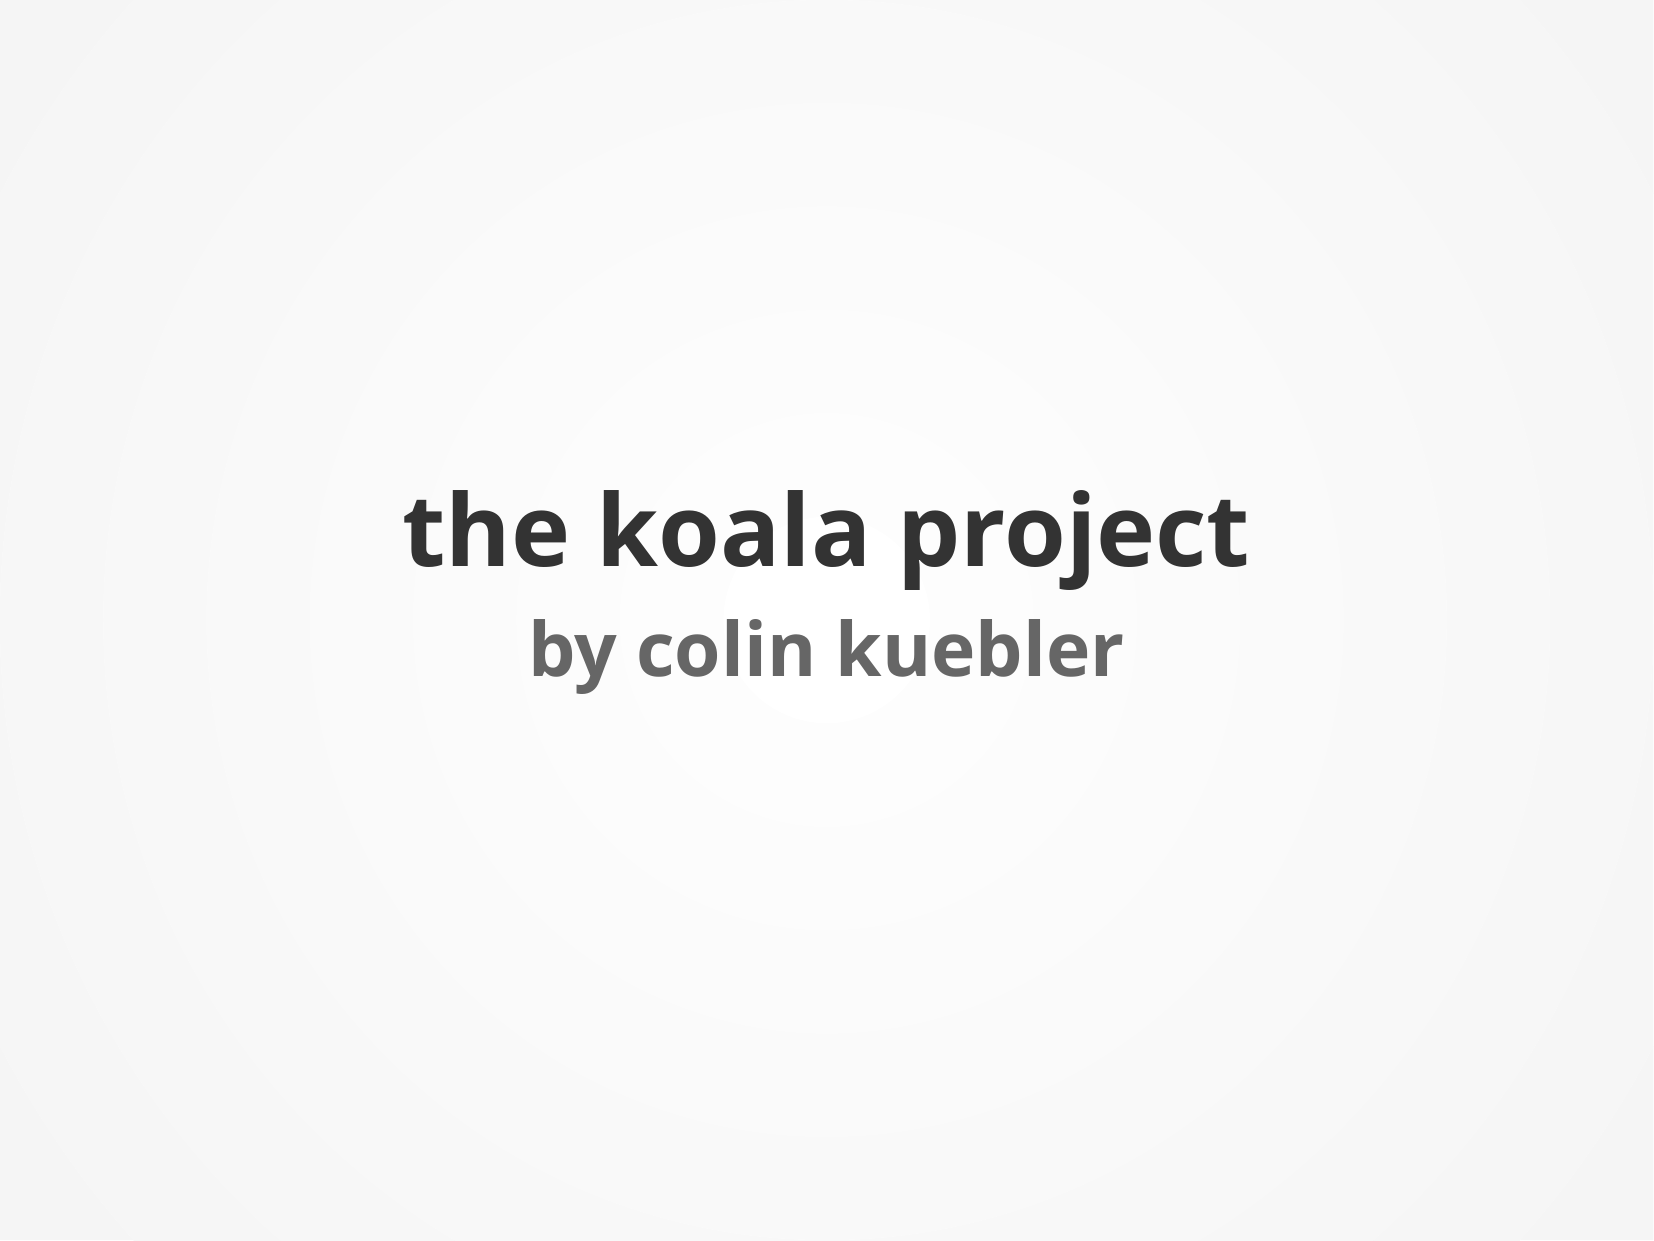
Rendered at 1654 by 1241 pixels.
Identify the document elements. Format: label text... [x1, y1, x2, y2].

subtitle the koala project by colin kuebler [82, 49, 1571, 1109]
